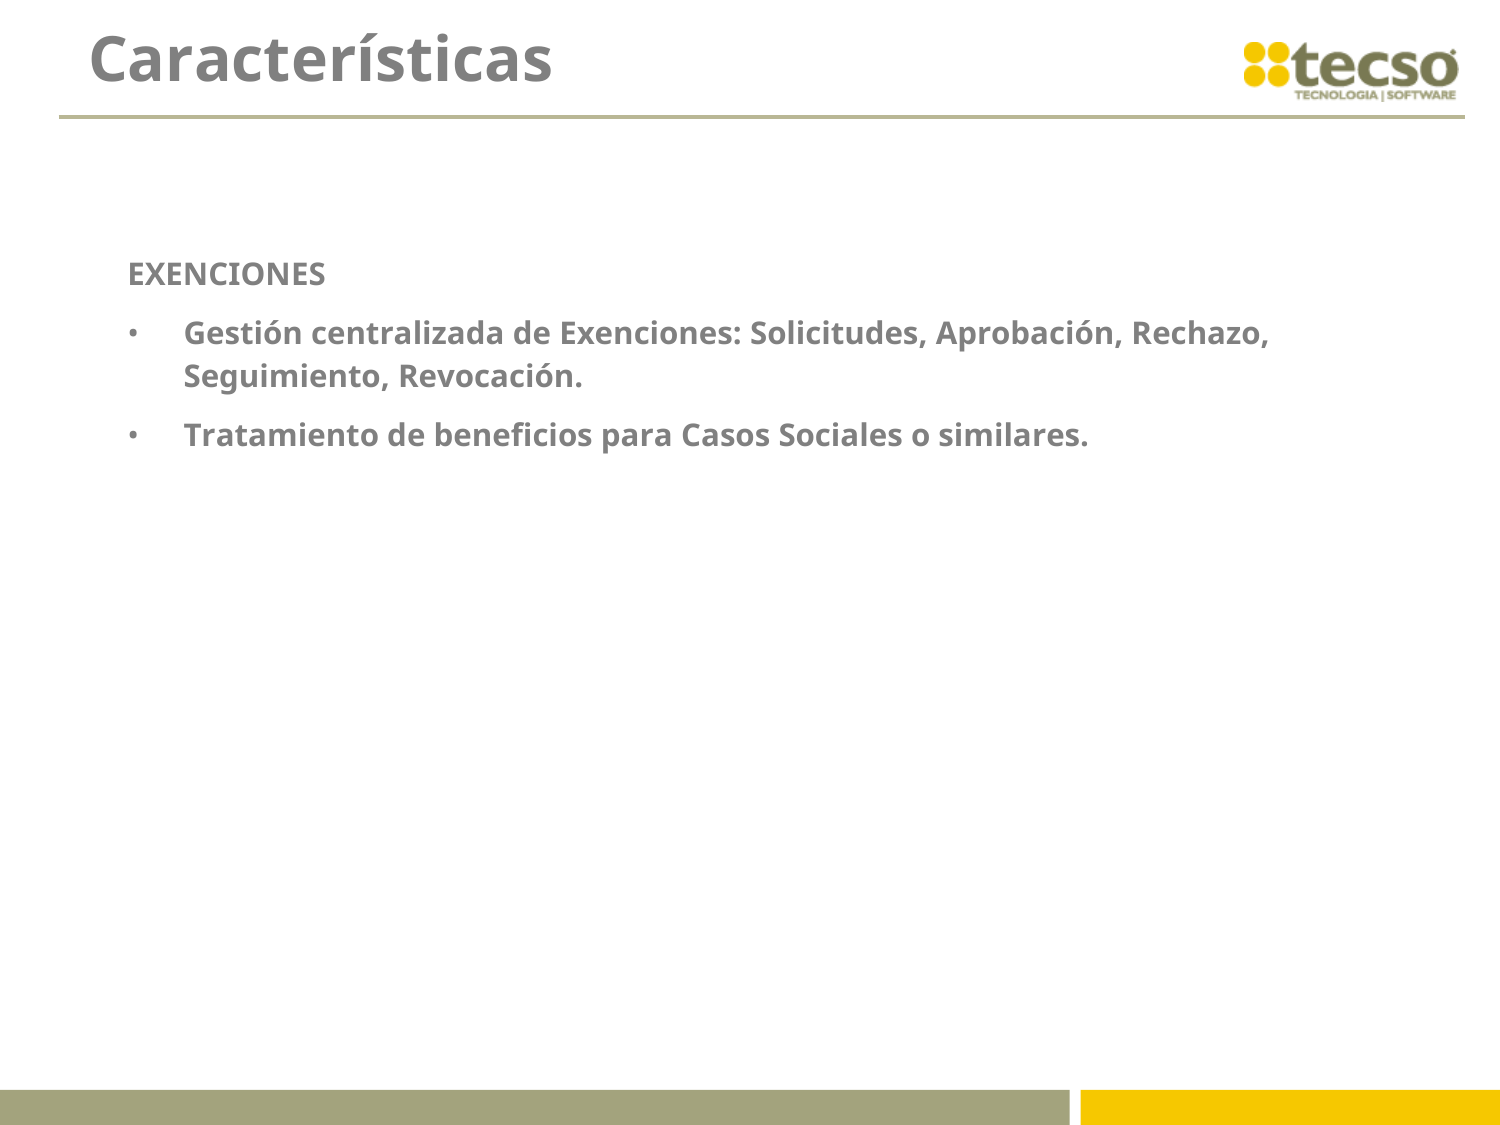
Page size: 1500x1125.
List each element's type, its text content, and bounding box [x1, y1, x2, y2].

list EXENCIONES Gestión centralizada de Exenciones: Solicitudes, Aprobación, Rechazo, Seguimiento, Revocación. Tratamiento de beneficios para Casos Sociales o similares. [112, 184, 1426, 1013]
title Características [73, 6, 1238, 211]
picture [1244, 42, 1459, 102]
